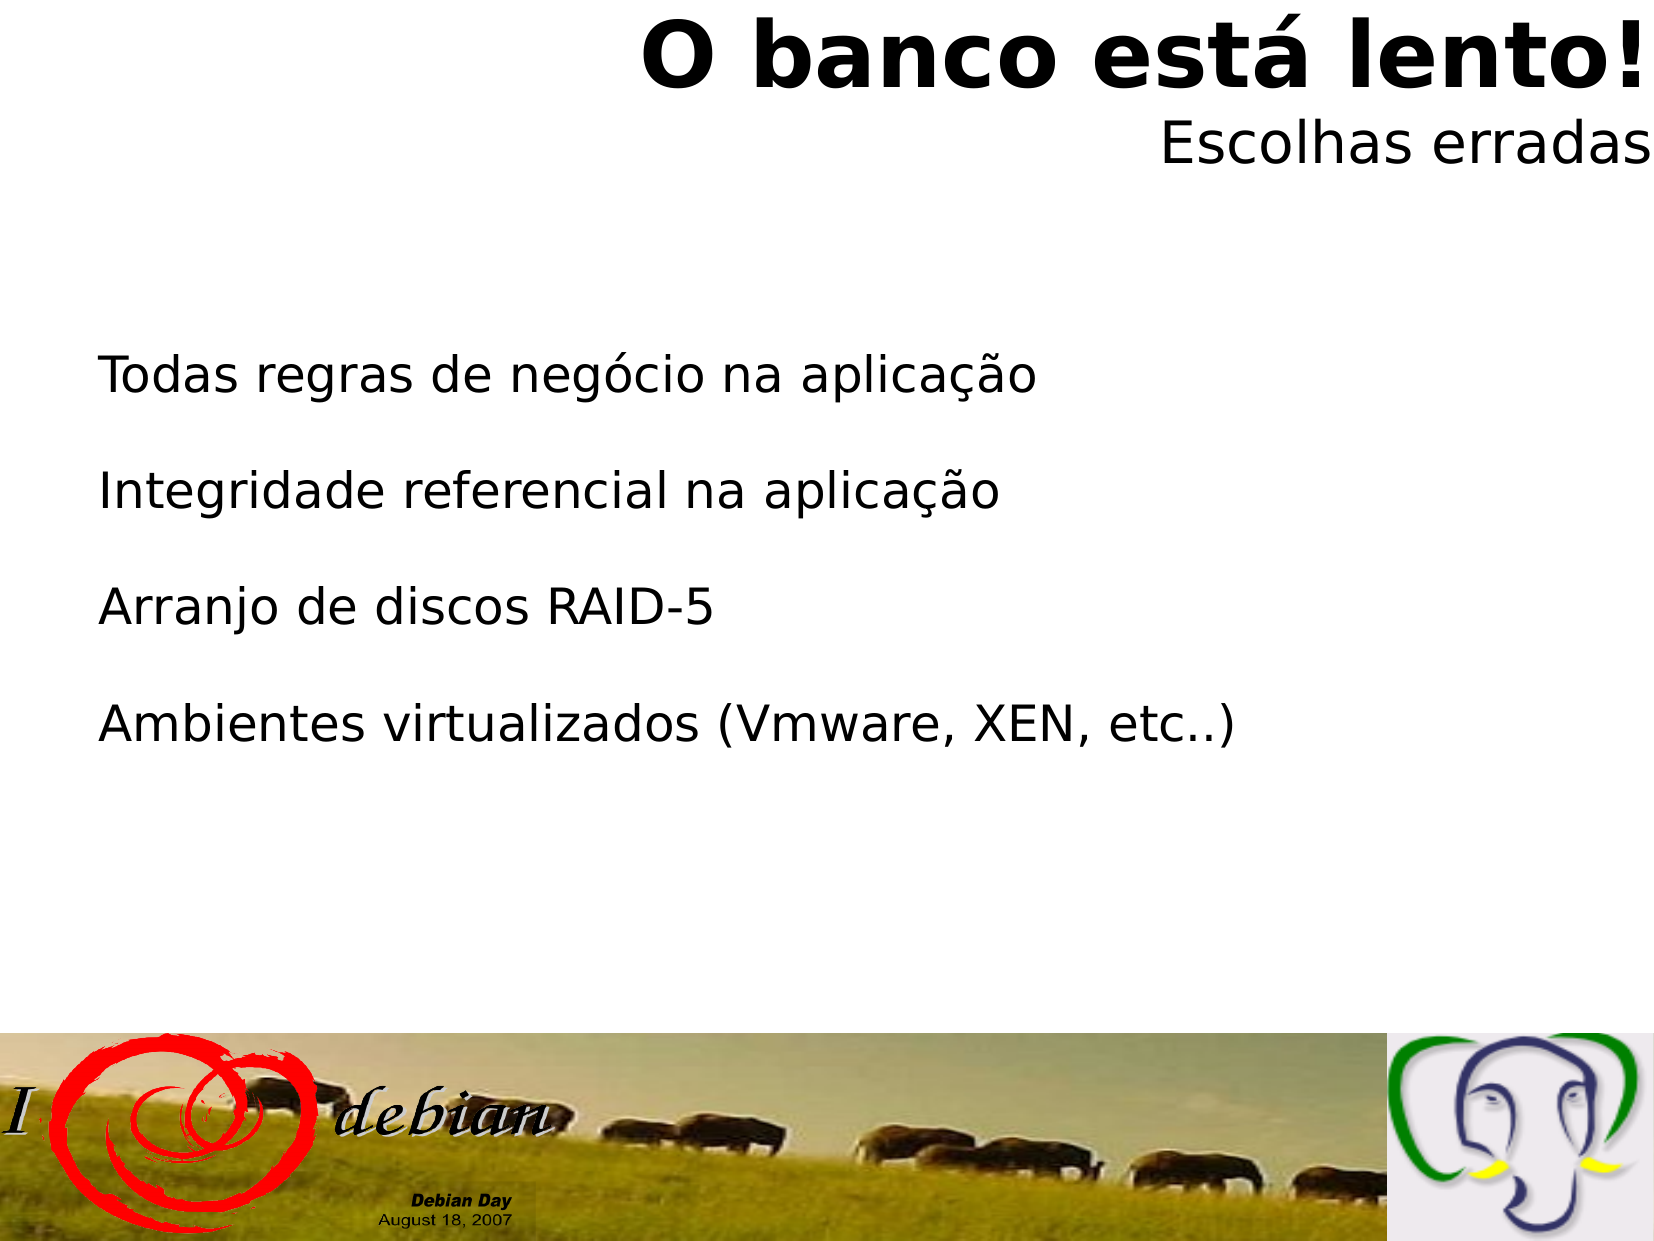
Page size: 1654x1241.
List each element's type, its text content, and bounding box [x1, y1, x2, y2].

title O banco está lento! Escolhas erradas [472, 2, 1654, 178]
subtitle Todas regras de negócio na aplicação Integridade referencial na aplicação Arranjo de discos RAID-5 Ambientes virtualizados (Vmware, XEN, etc..) [82, 147, 1571, 952]
picture [0, 1033, 1654, 1241]
